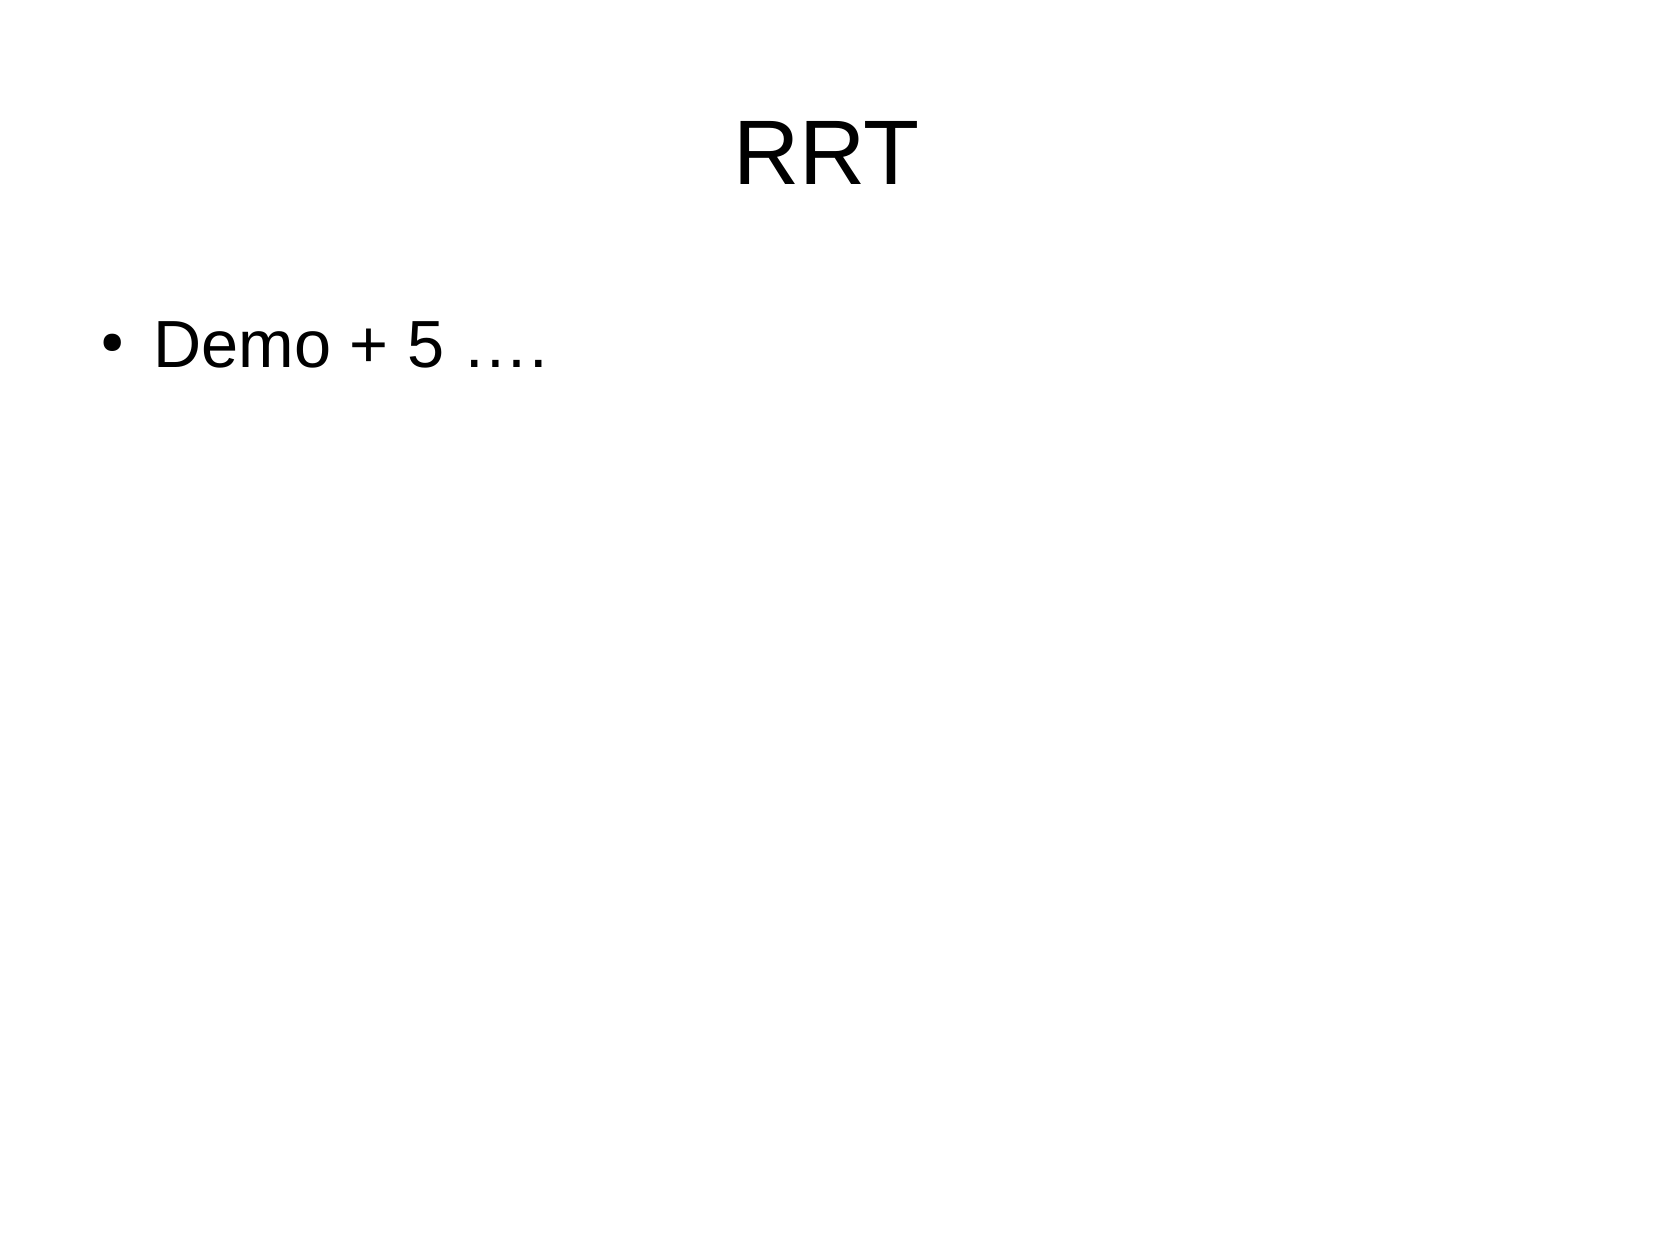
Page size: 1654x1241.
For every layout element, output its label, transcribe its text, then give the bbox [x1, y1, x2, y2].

title RRT [82, 49, 1571, 257]
list Demo + 5 …. [82, 307, 1571, 1126]
